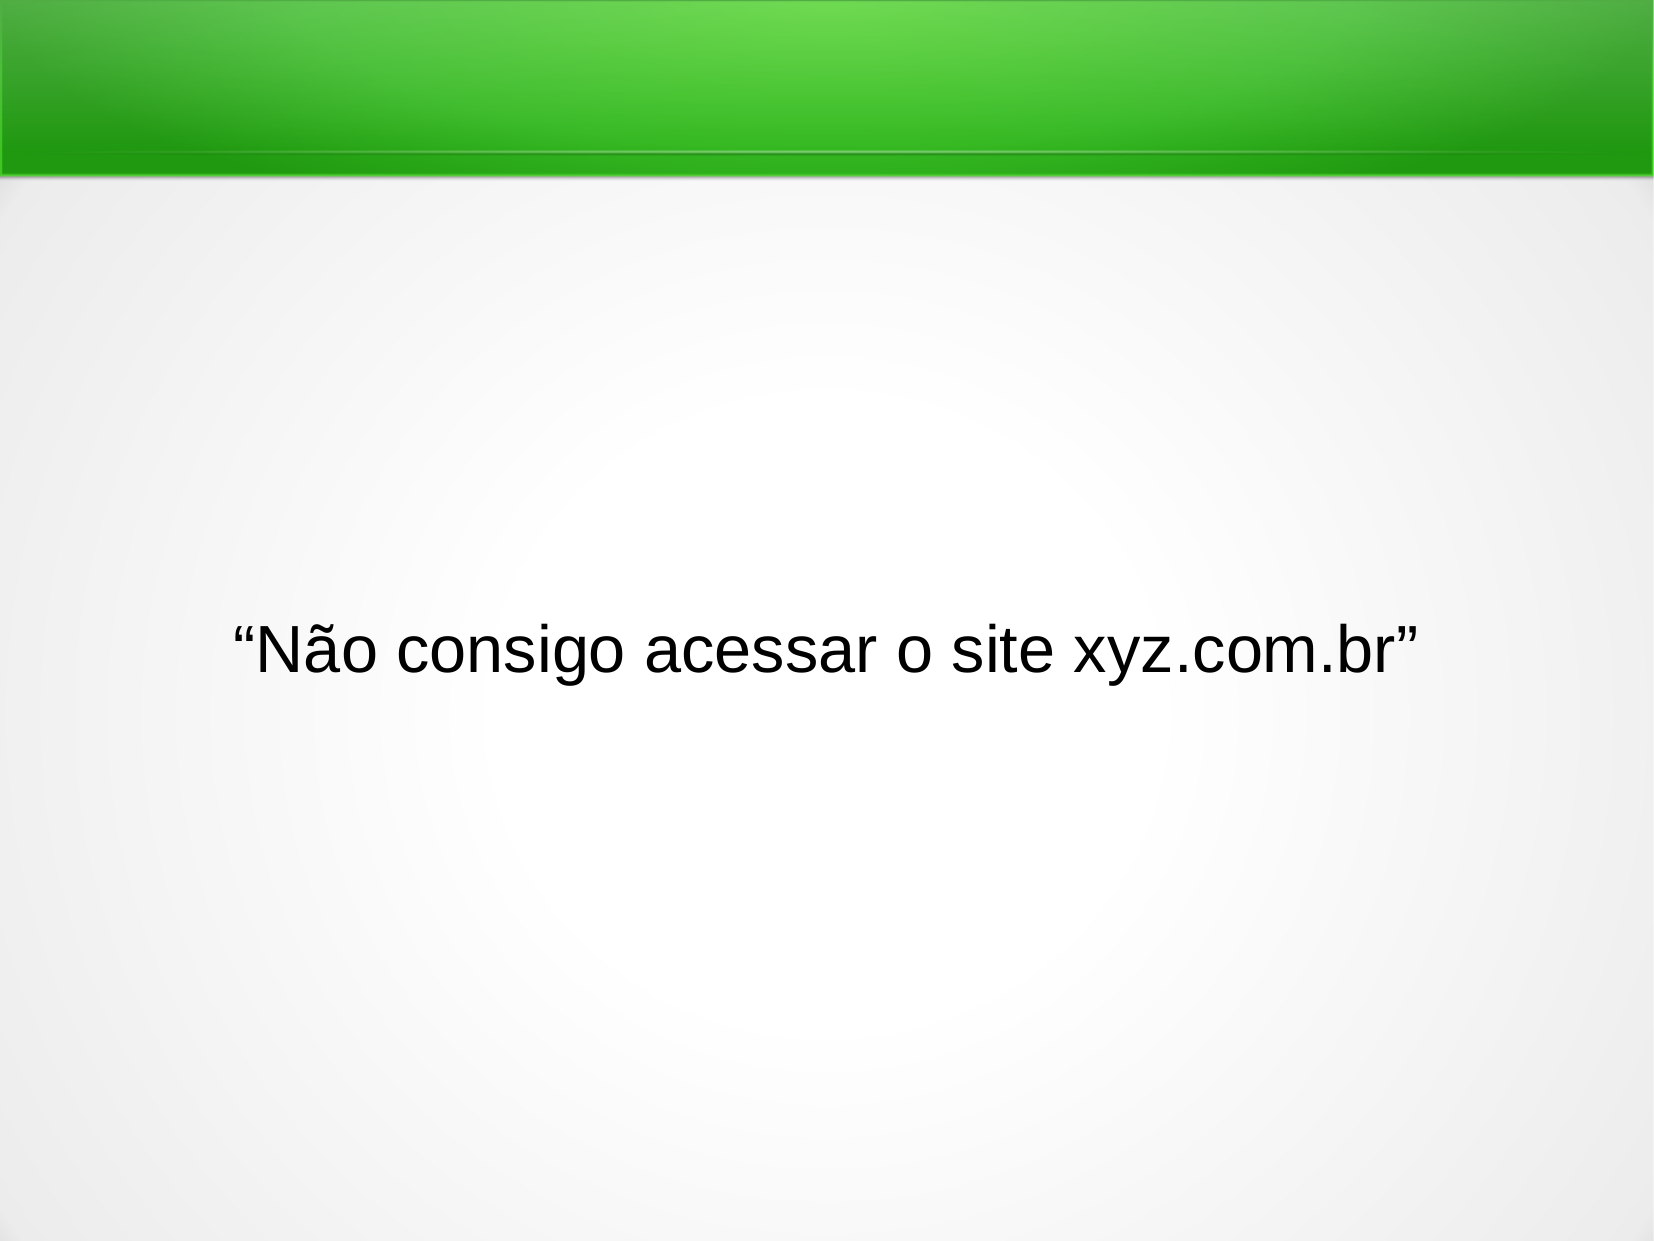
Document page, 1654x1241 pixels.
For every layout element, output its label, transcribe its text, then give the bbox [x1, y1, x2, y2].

picture [0, 0, 1654, 1241]
subtitle “Não consigo acessar o site xyz.com.br” [82, 290, 1571, 1010]
